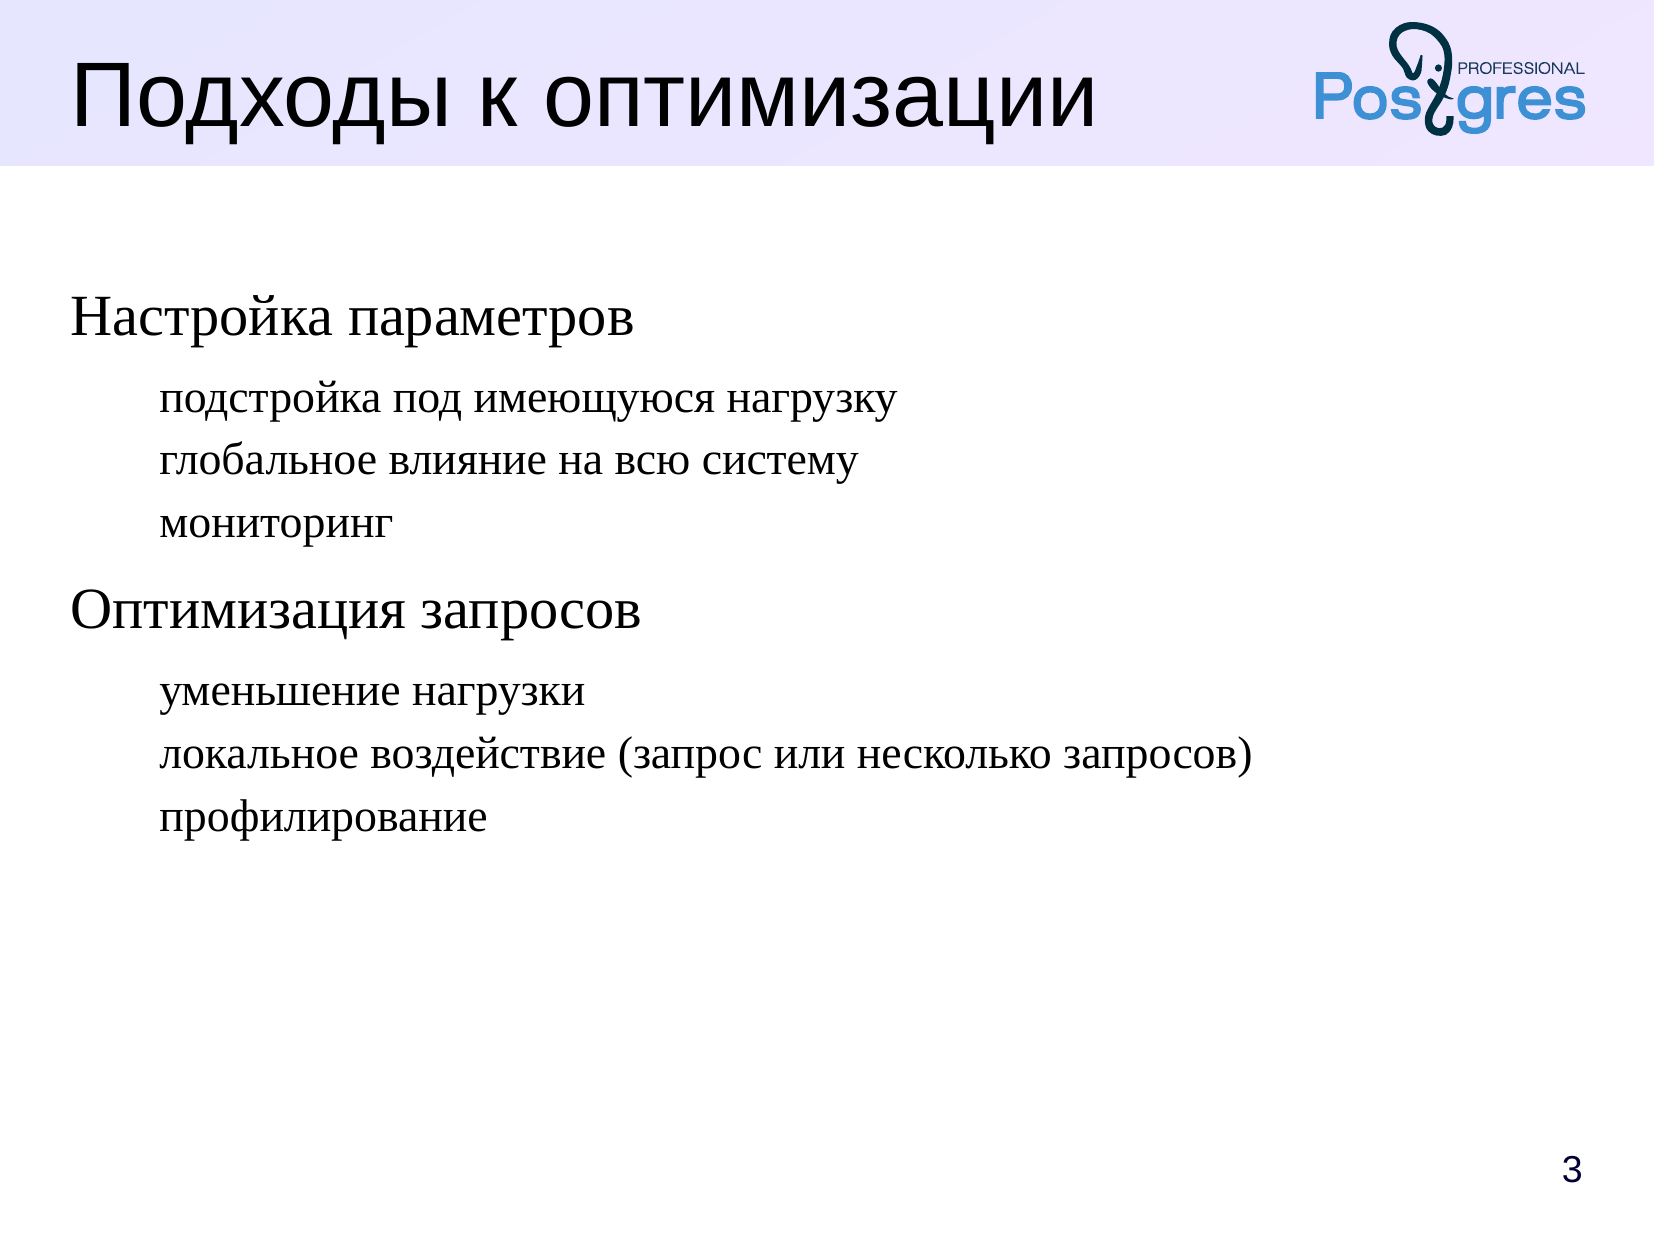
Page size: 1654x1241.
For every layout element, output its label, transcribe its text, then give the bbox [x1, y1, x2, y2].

title Подходы к оптимизации [70, 43, 1241, 147]
list Настройка параметров подстройка под имеющуюся нагрузку глобальное влияние на всю систему мониторинг Оптимизация запросов уменьшение нагрузки локальное воздействие (запрос или несколько запросов) профилирование [70, 283, 1583, 1141]
